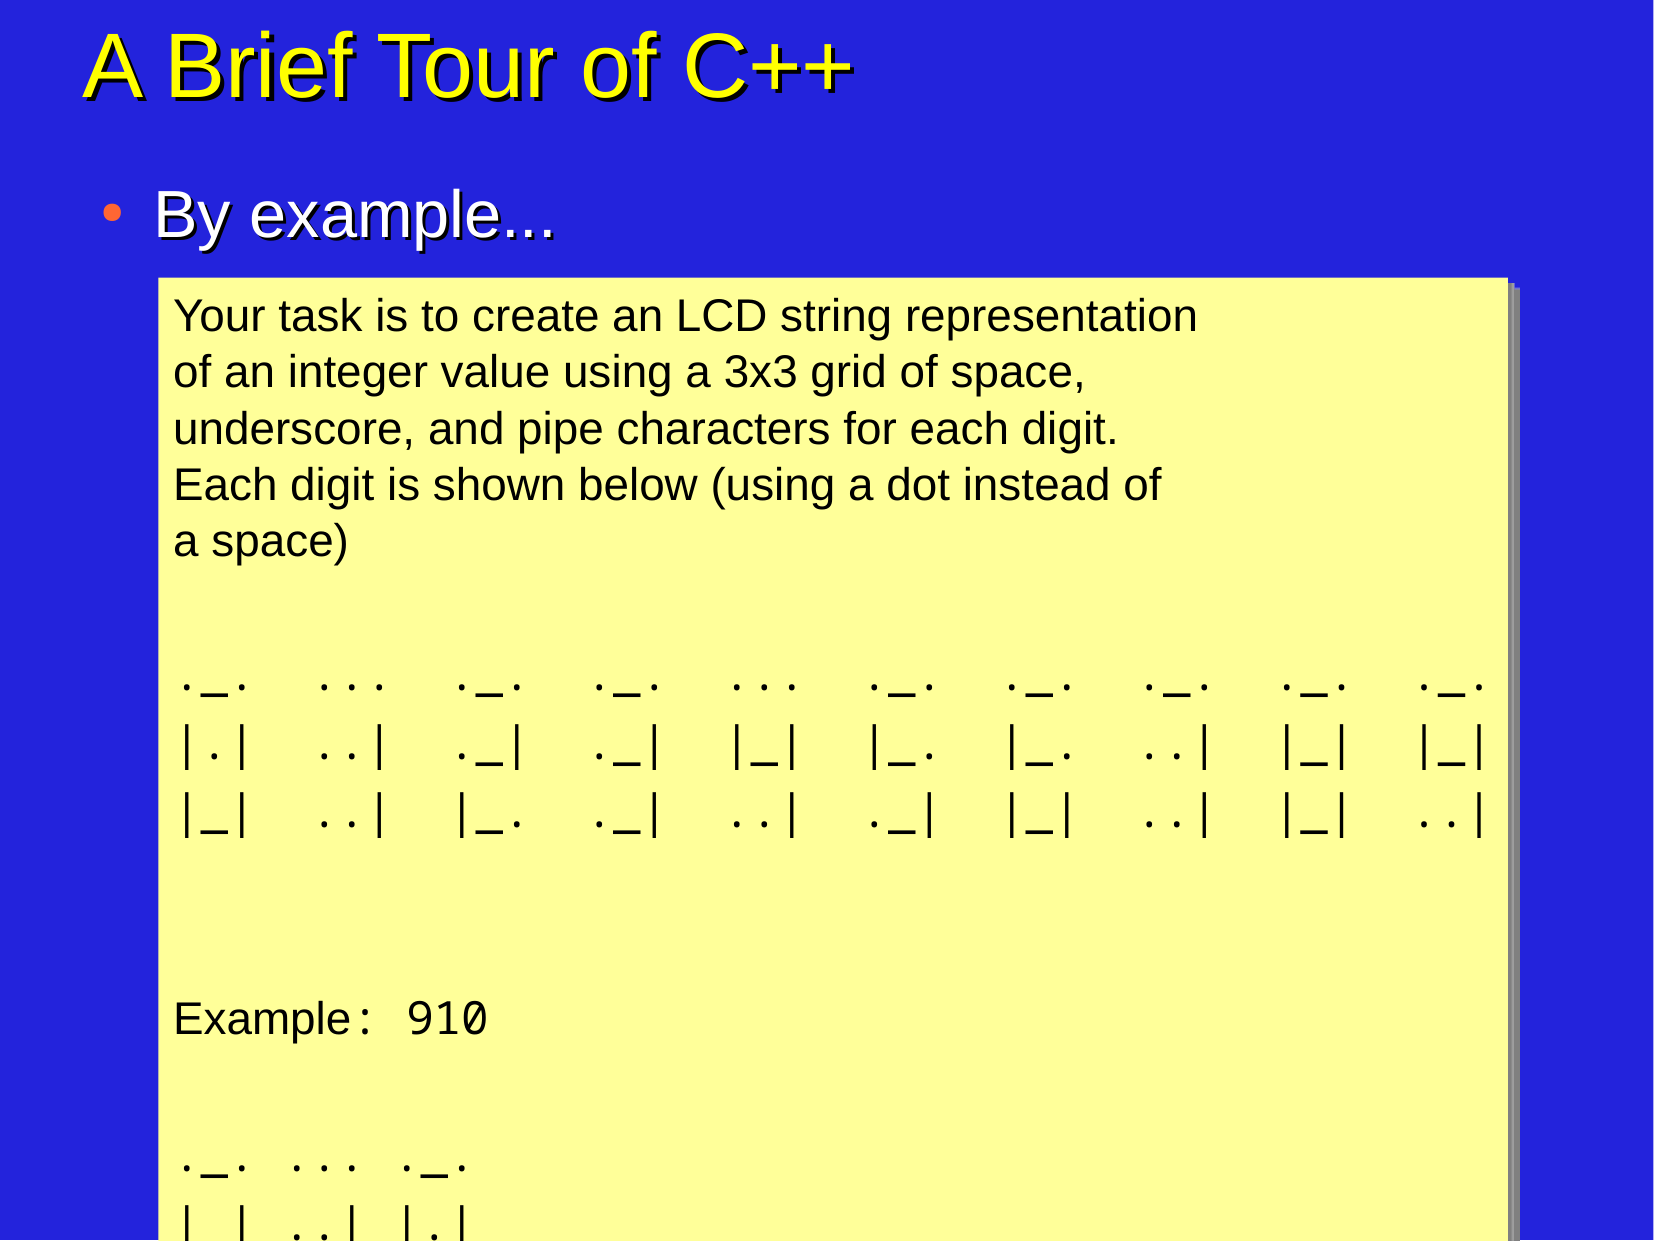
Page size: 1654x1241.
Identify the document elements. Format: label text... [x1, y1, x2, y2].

title A Brief Tour of C++ [82, 2, 1571, 130]
list By example... [82, 177, 1571, 1182]
text_box Your task is to create an LCD string representation of an integer value using a 3x3 grid of space, underscore, and pipe characters for each digit. Each digit is shown below (using a dot instead of a space) ._. ... ._. ._. ... ._. ._. ._. ._. ._. |.| ..| ._| ._| |_| |_. |_. ..| |_| |_| |_| ..| |_. ._| ..| ._| |_| ..| |_| ..| Example: 910 ._. ... ._. |_| ..| |.| ..| ..| |_| [158, 277, 1508, 1241]
